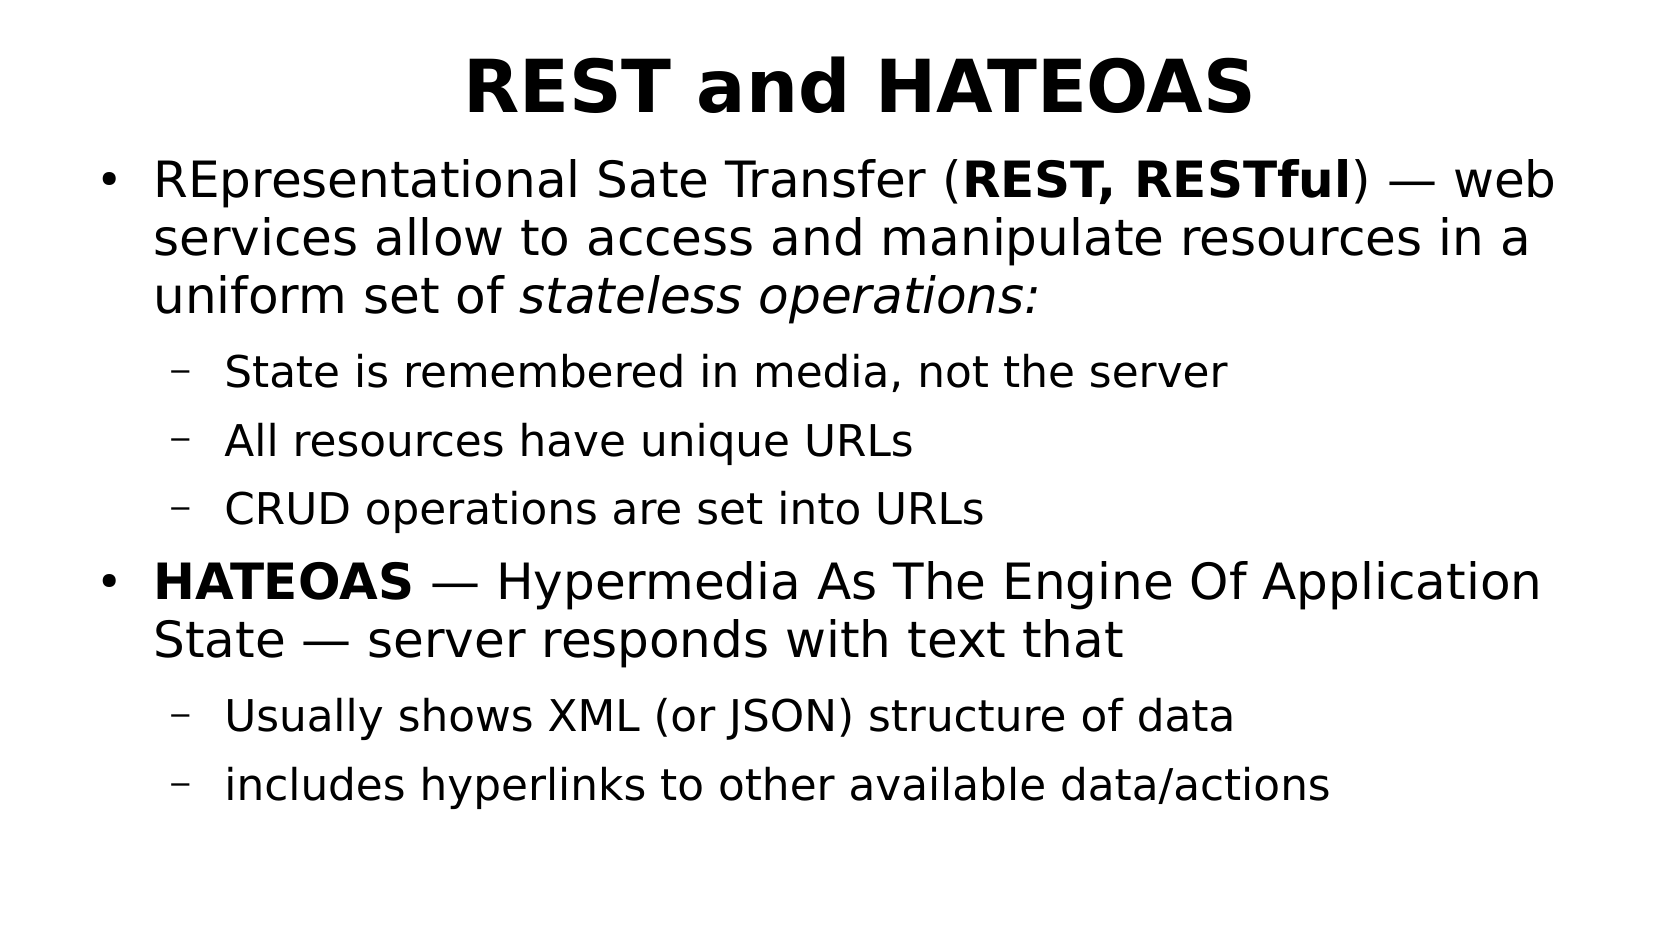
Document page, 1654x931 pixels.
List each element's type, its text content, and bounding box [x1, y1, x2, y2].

list REpresentational Sate Transfer (REST, RESTful) — web services allow to access and manipulate resources in a uniform set of stateless operations: State is remembered in media, not the server All resources have unique URLs CRUD operations are set into URLs HATEOAS — Hypermedia As The Engine Of Application State — server responds with text that Usually shows XML (or JSON) structure of data includes hyperlinks to other available data/actions [82, 150, 1621, 913]
title REST and HATEOAS [82, 42, 1638, 131]
